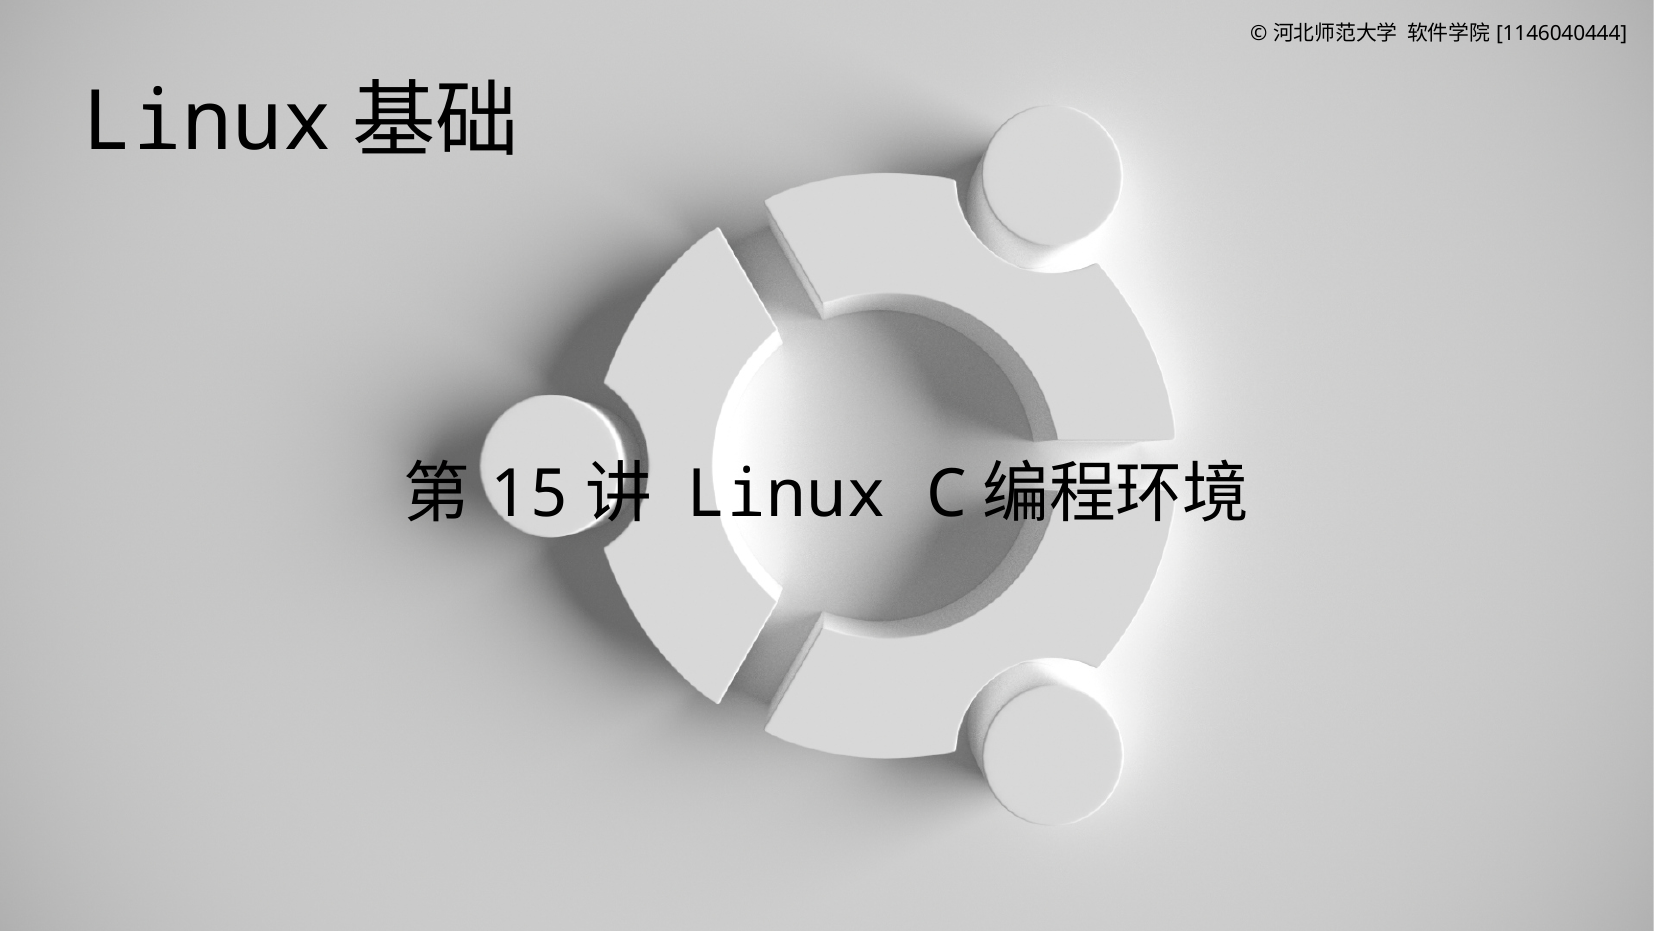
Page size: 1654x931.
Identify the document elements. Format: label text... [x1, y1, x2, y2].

picture [0, 0, 1654, 931]
subtitle 第15讲 Linux C编程环境 [82, 217, 1571, 758]
title Linux基础 [82, 37, 1571, 189]
